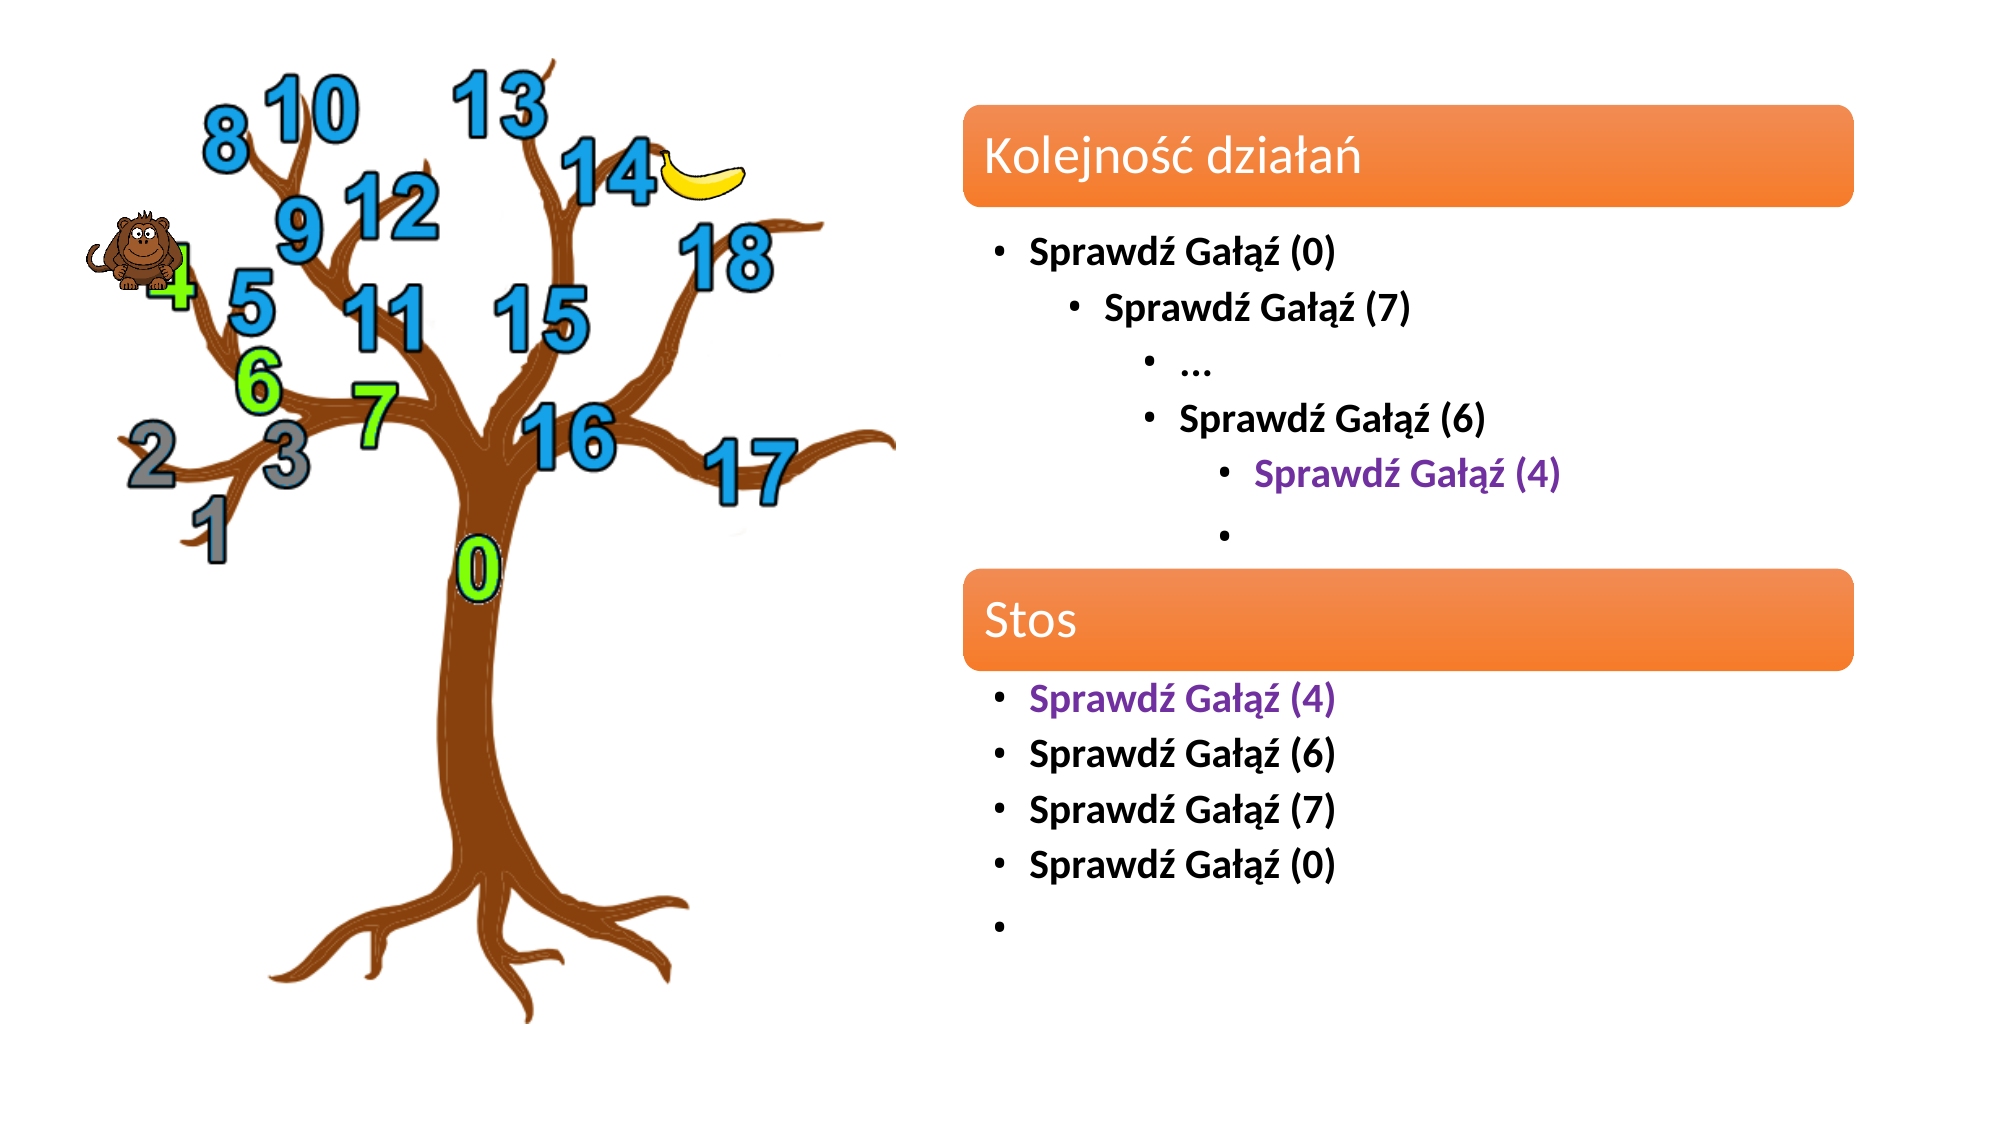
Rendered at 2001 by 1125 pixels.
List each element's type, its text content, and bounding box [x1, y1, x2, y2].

text_box Sprawdź Gałąź (0) Sprawdź Gałąź (7) ... Sprawdź Gałąź (6) Sprawdź Gałąź (4) [963, 224, 1854, 569]
text_box Sprawdź Gałąź (4) Sprawdź Gałąź (6) Sprawdź Gałąź (7) Sprawdź Gałąź (0) [963, 671, 1854, 954]
picture [86, 58, 896, 1024]
text_box Kolejność działań [963, 104, 1854, 208]
text_box Stos [963, 568, 1854, 671]
